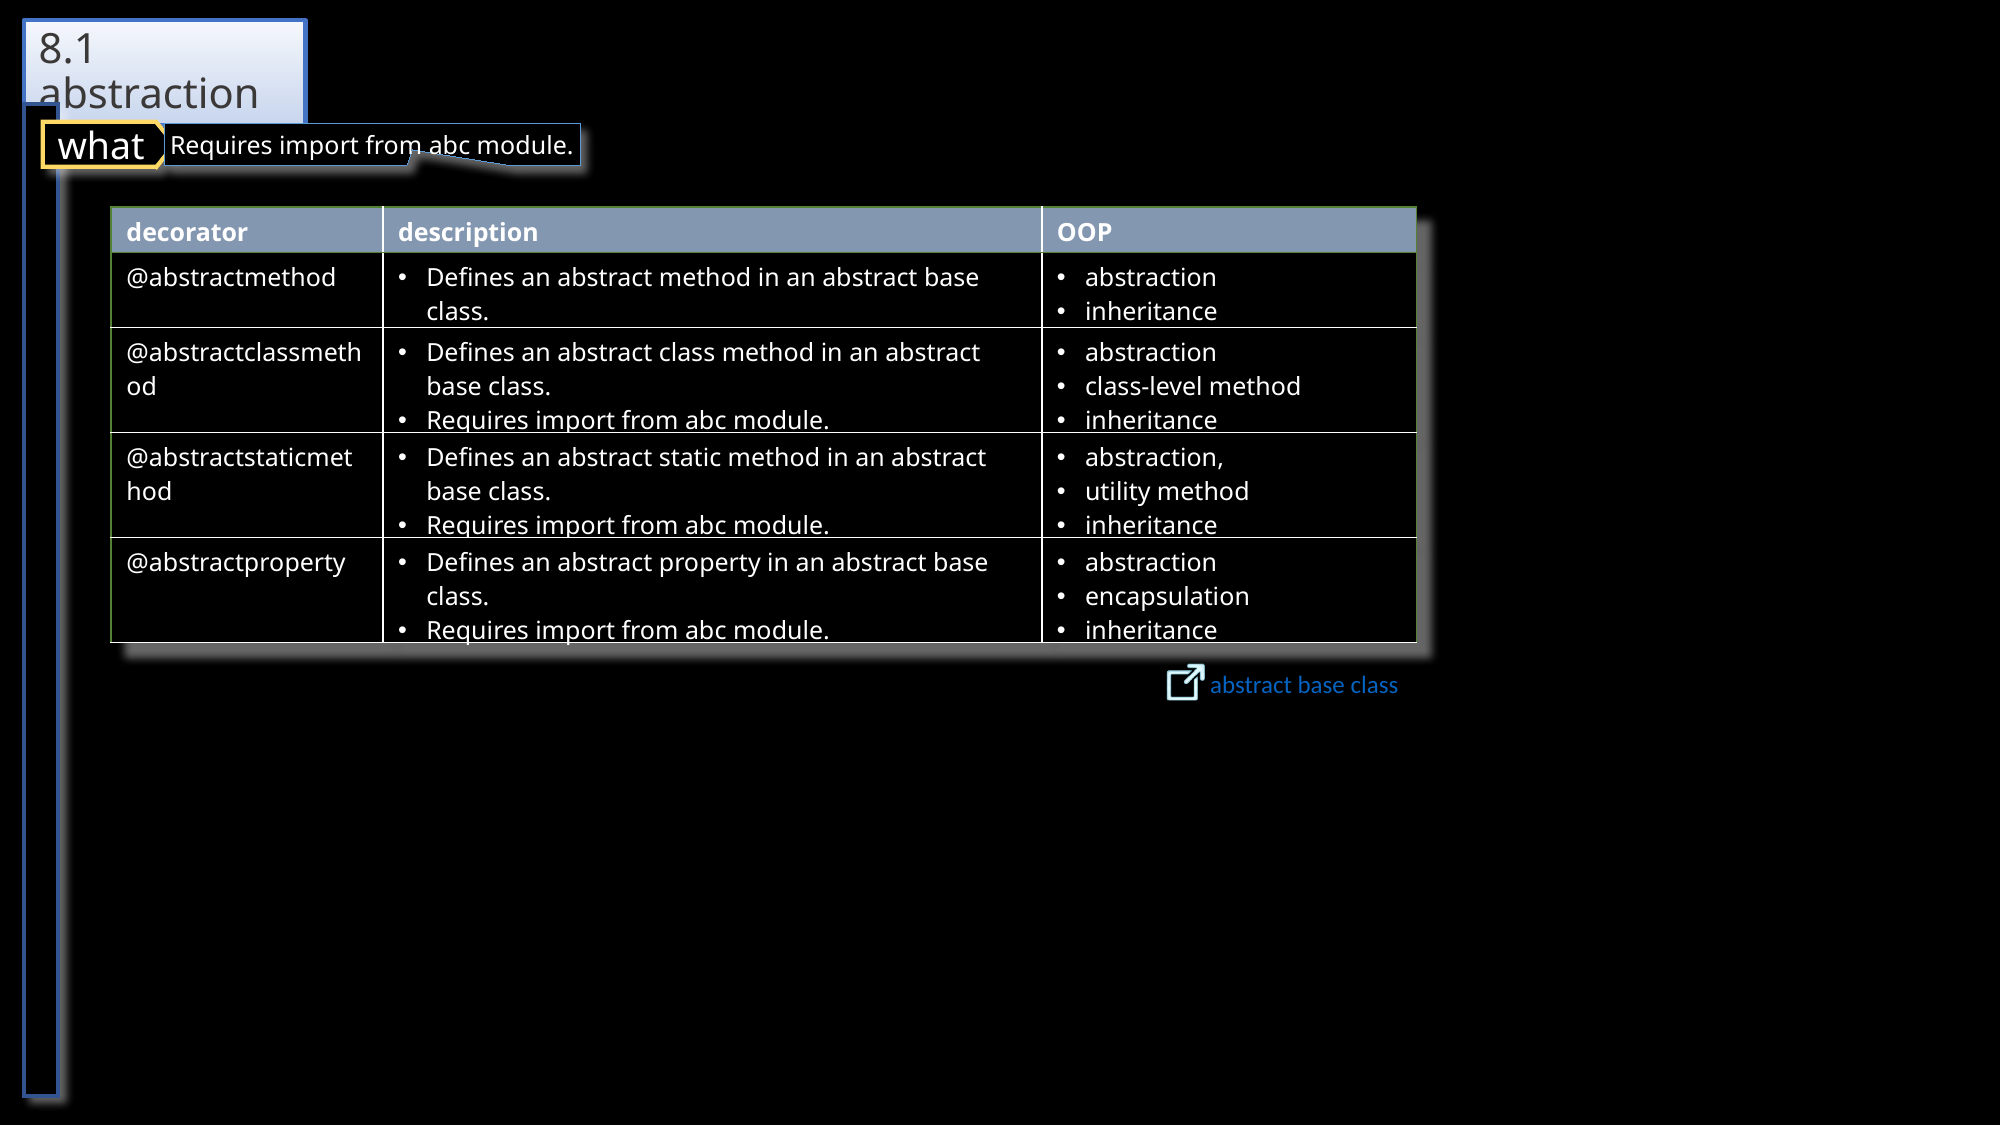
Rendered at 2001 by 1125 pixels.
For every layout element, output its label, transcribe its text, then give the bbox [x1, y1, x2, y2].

table_cell Defines an abstract static method in an abstract base class. Requires import from abc module. [384, 433, 1041, 537]
table_cell @abstractstaticmethod [112, 433, 382, 537]
table_cell Defines an abstract property in an abstract base class. Requires import from abc module. [384, 538, 1041, 642]
text_box [23, 103, 58, 1096]
table_cell abstraction encapsulation inheritance [1043, 538, 1416, 642]
table_cell Defines an abstract method in an abstract base class. [384, 253, 1041, 327]
table_cell abstraction, utility method inheritance [1043, 433, 1416, 537]
text_box abstract base class [1195, 661, 1414, 706]
table_header OOP [1043, 208, 1416, 252]
table_cell abstraction inheritance [1043, 253, 1416, 327]
title 8.1 abstraction [23, 20, 306, 81]
table_cell @abstractproperty [112, 538, 382, 642]
table_cell @abstractclassmethod [112, 328, 382, 432]
table_cell @abstractmethod [112, 253, 382, 327]
text_box Requires import from abc module. [164, 123, 581, 166]
text_box what [42, 121, 164, 167]
table_header description [384, 208, 1041, 252]
picture [1162, 659, 1209, 705]
table_cell abstraction class-level method inheritance [1043, 328, 1416, 432]
table_header decorator [112, 208, 382, 252]
table_cell Defines an abstract class method in an abstract base class. Requires import from abc module. [384, 328, 1041, 432]
